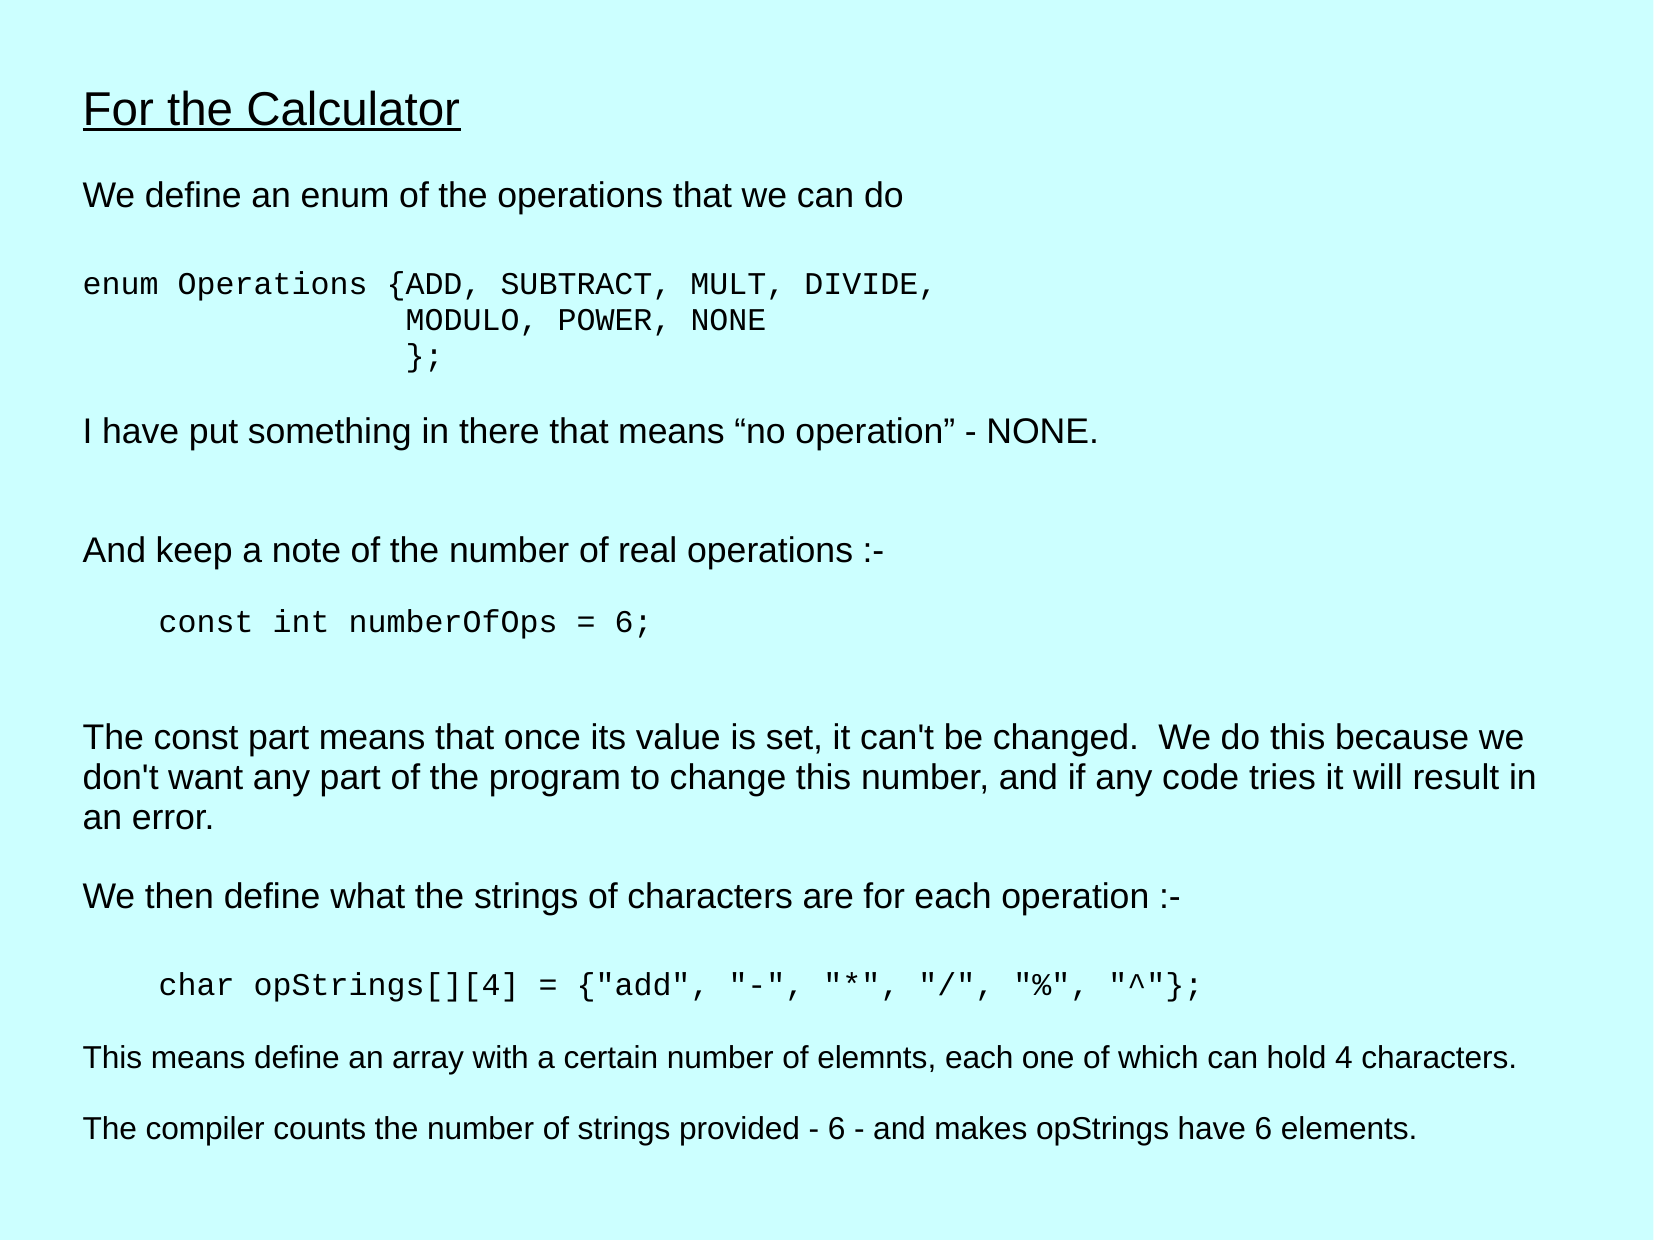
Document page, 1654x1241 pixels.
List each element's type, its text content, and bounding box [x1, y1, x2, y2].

subtitle For the Calculator We define an enum of the operations that we can do enum Operations {ADD, SUBTRACT, MULT, DIVIDE, MODULO, POWER, NONE }; I have put something in there that means “no operation” - NONE. And keep a note of the number of real operations :- const int numberOfOps = 6; The const part means that once its value is set, it can't be changed. We do this because we don't want any part of the program to change this number, and if any code tries it will result in an error. We then define what the strings of characters are for each operation :- char opStrings[][4] = {"add", "-", "*", "/", "%", "^"}; This means define an array with a certain number of elemnts, each one of which can hold 4 characters. The compiler counts the number of strings provided - 6 - and makes opStrings have 6 elements. [82, 82, 1583, 1158]
